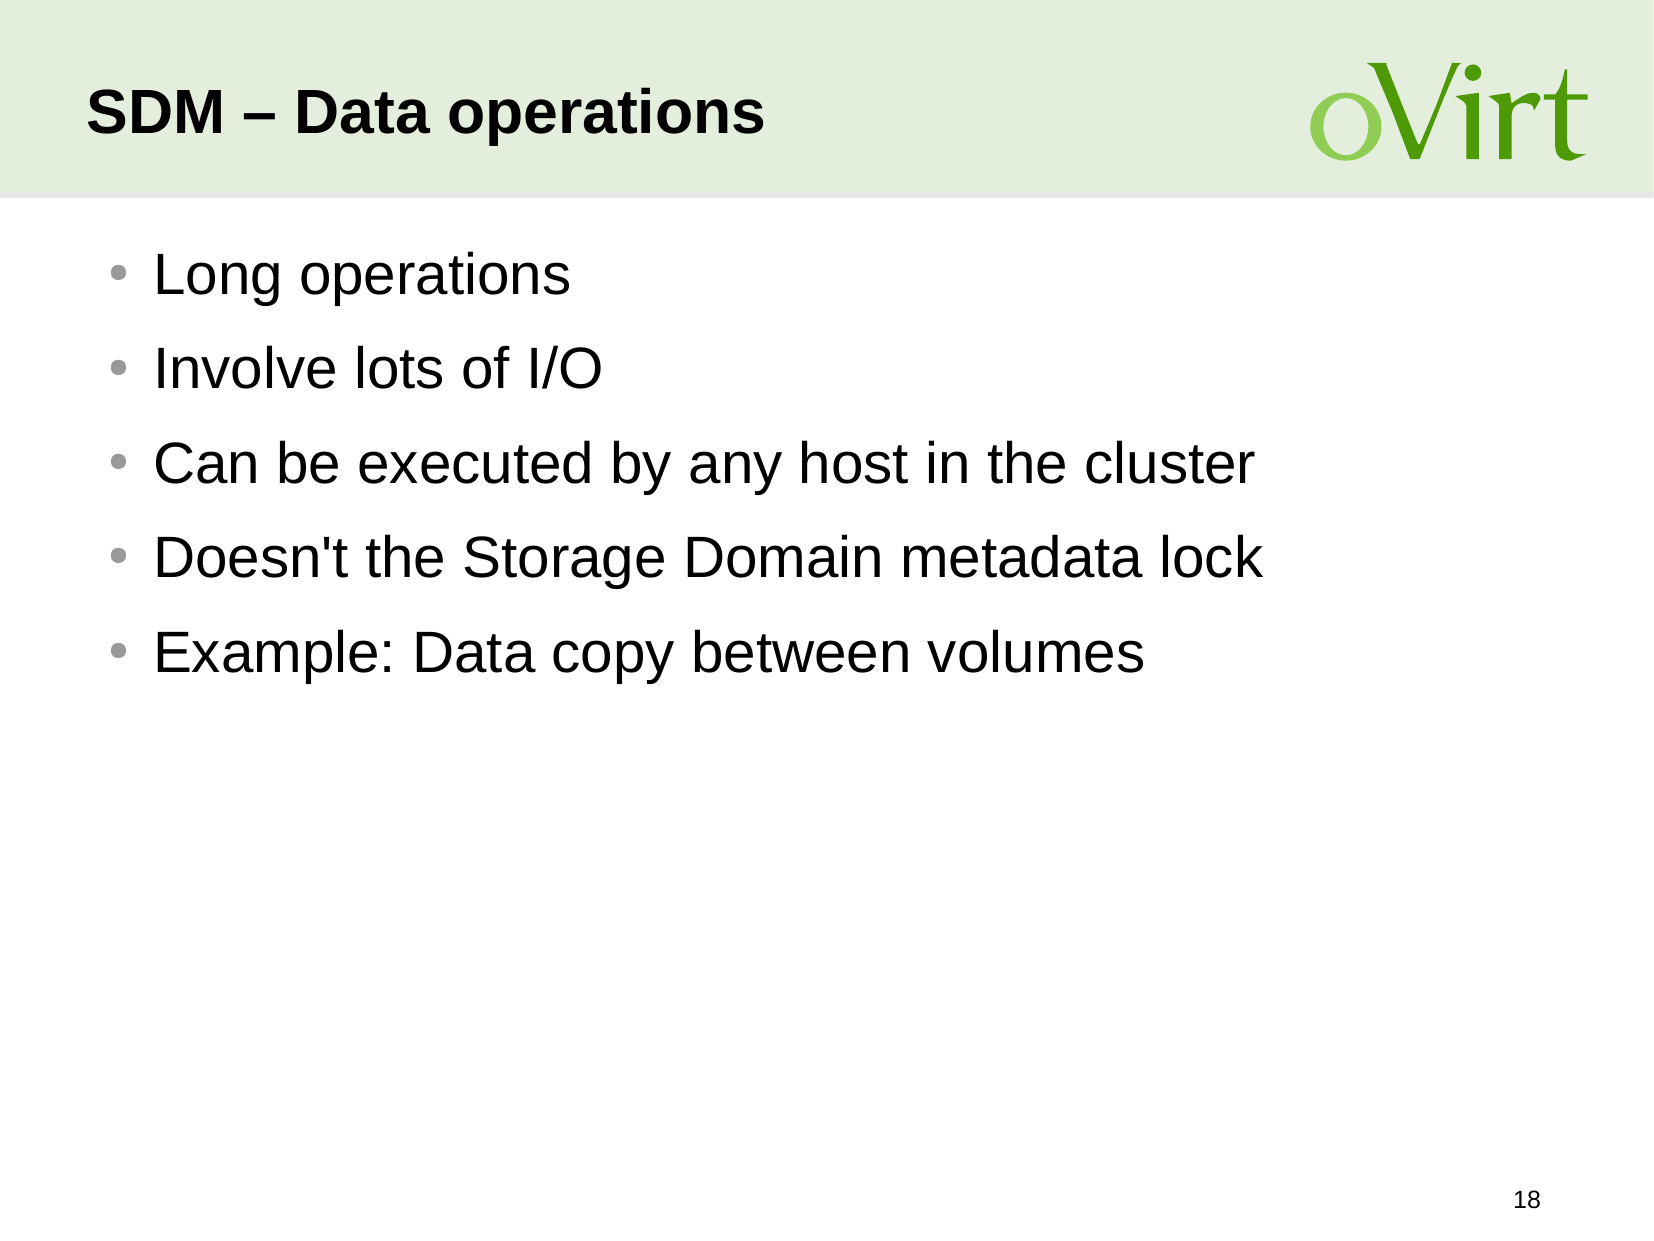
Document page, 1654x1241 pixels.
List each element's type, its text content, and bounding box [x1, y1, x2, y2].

list Long operations Involve lots of I/O Can be executed by any host in the cluster Doesn't the Storage Domain metadata lock Example: Data copy between volumes [93, 241, 1582, 685]
title SDM – Data operations [86, 36, 1307, 188]
